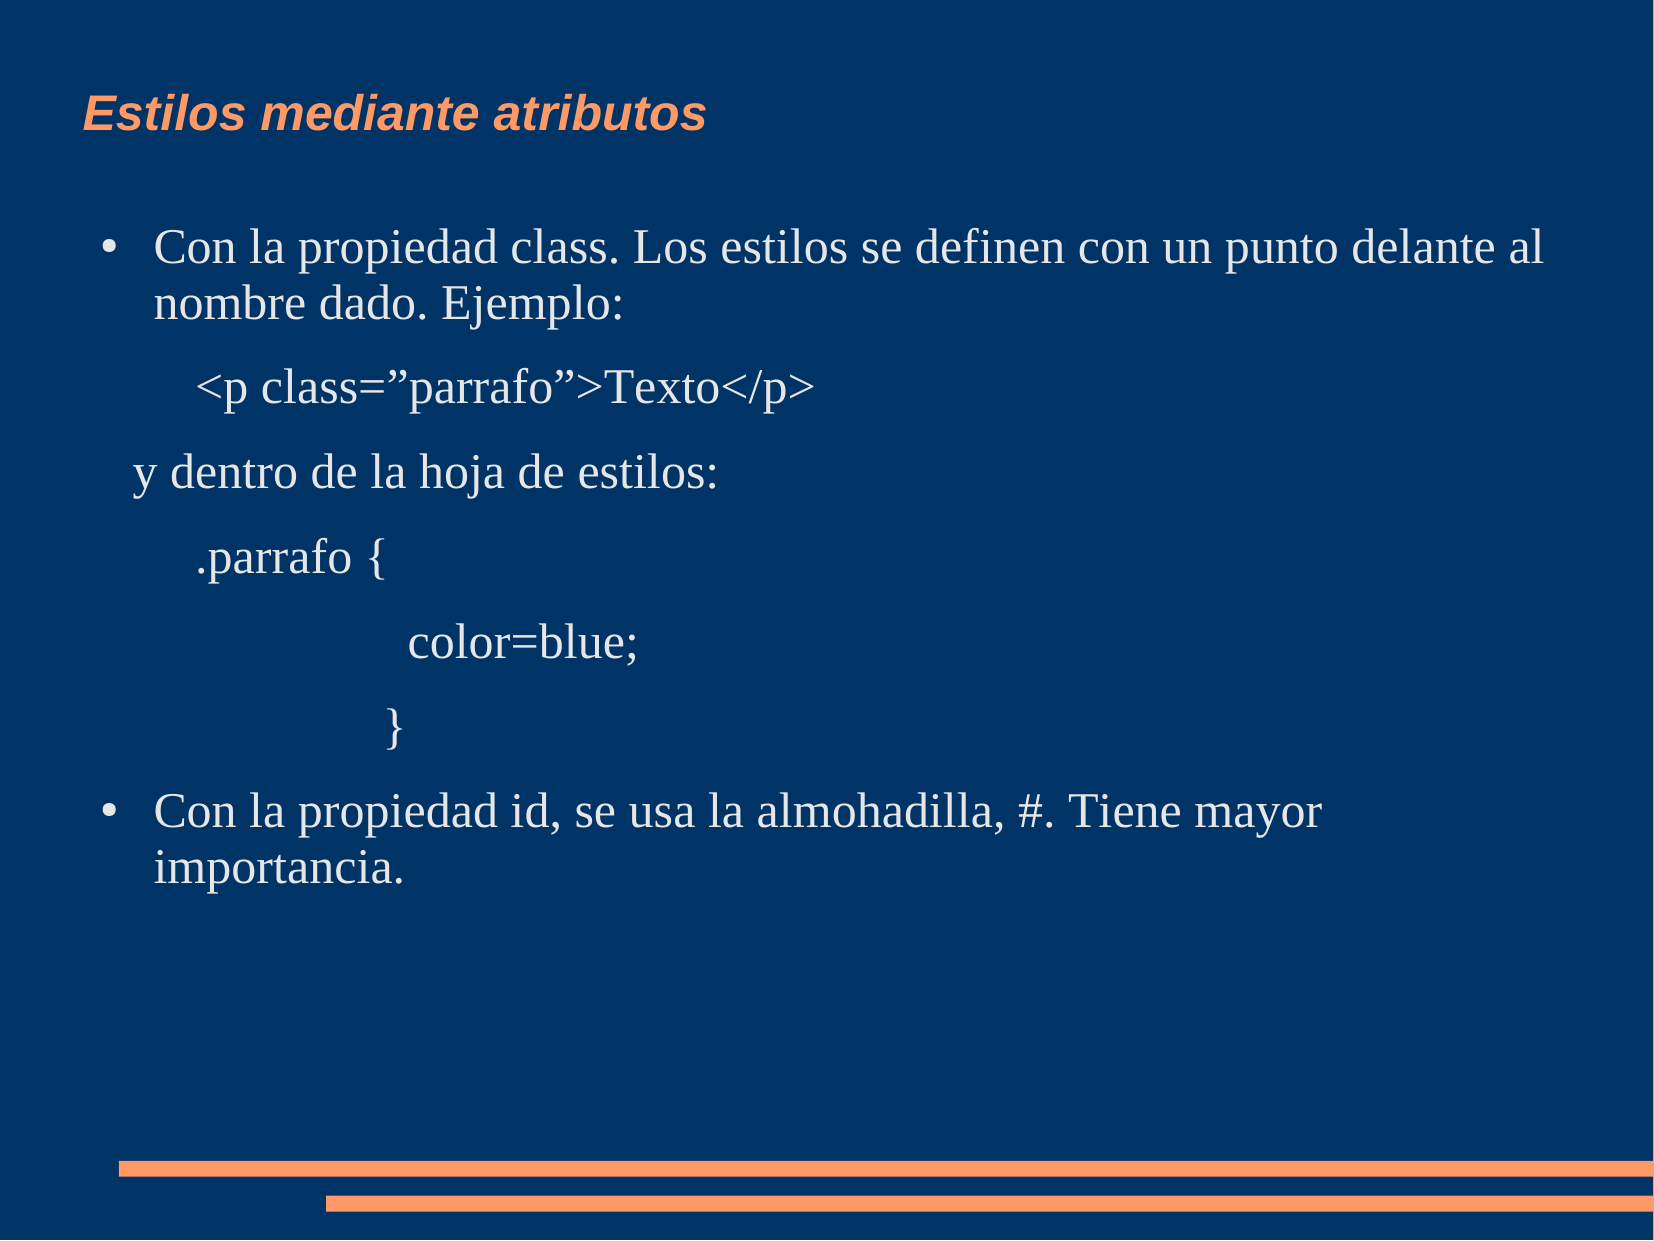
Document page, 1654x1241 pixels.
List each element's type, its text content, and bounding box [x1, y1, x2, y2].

title Estilos mediante atributos [82, 49, 1571, 178]
list Con la propiedad class. Los estilos se definen con un punto delante al nombre dado. Ejemplo: <p class=”parrafo”>Texto</p> y dentro de la hoja de estilos: .parrafo { color=blue; } Con la propiedad id, se usa la almohadilla, #. Tiene mayor importancia. [82, 219, 1571, 1065]
